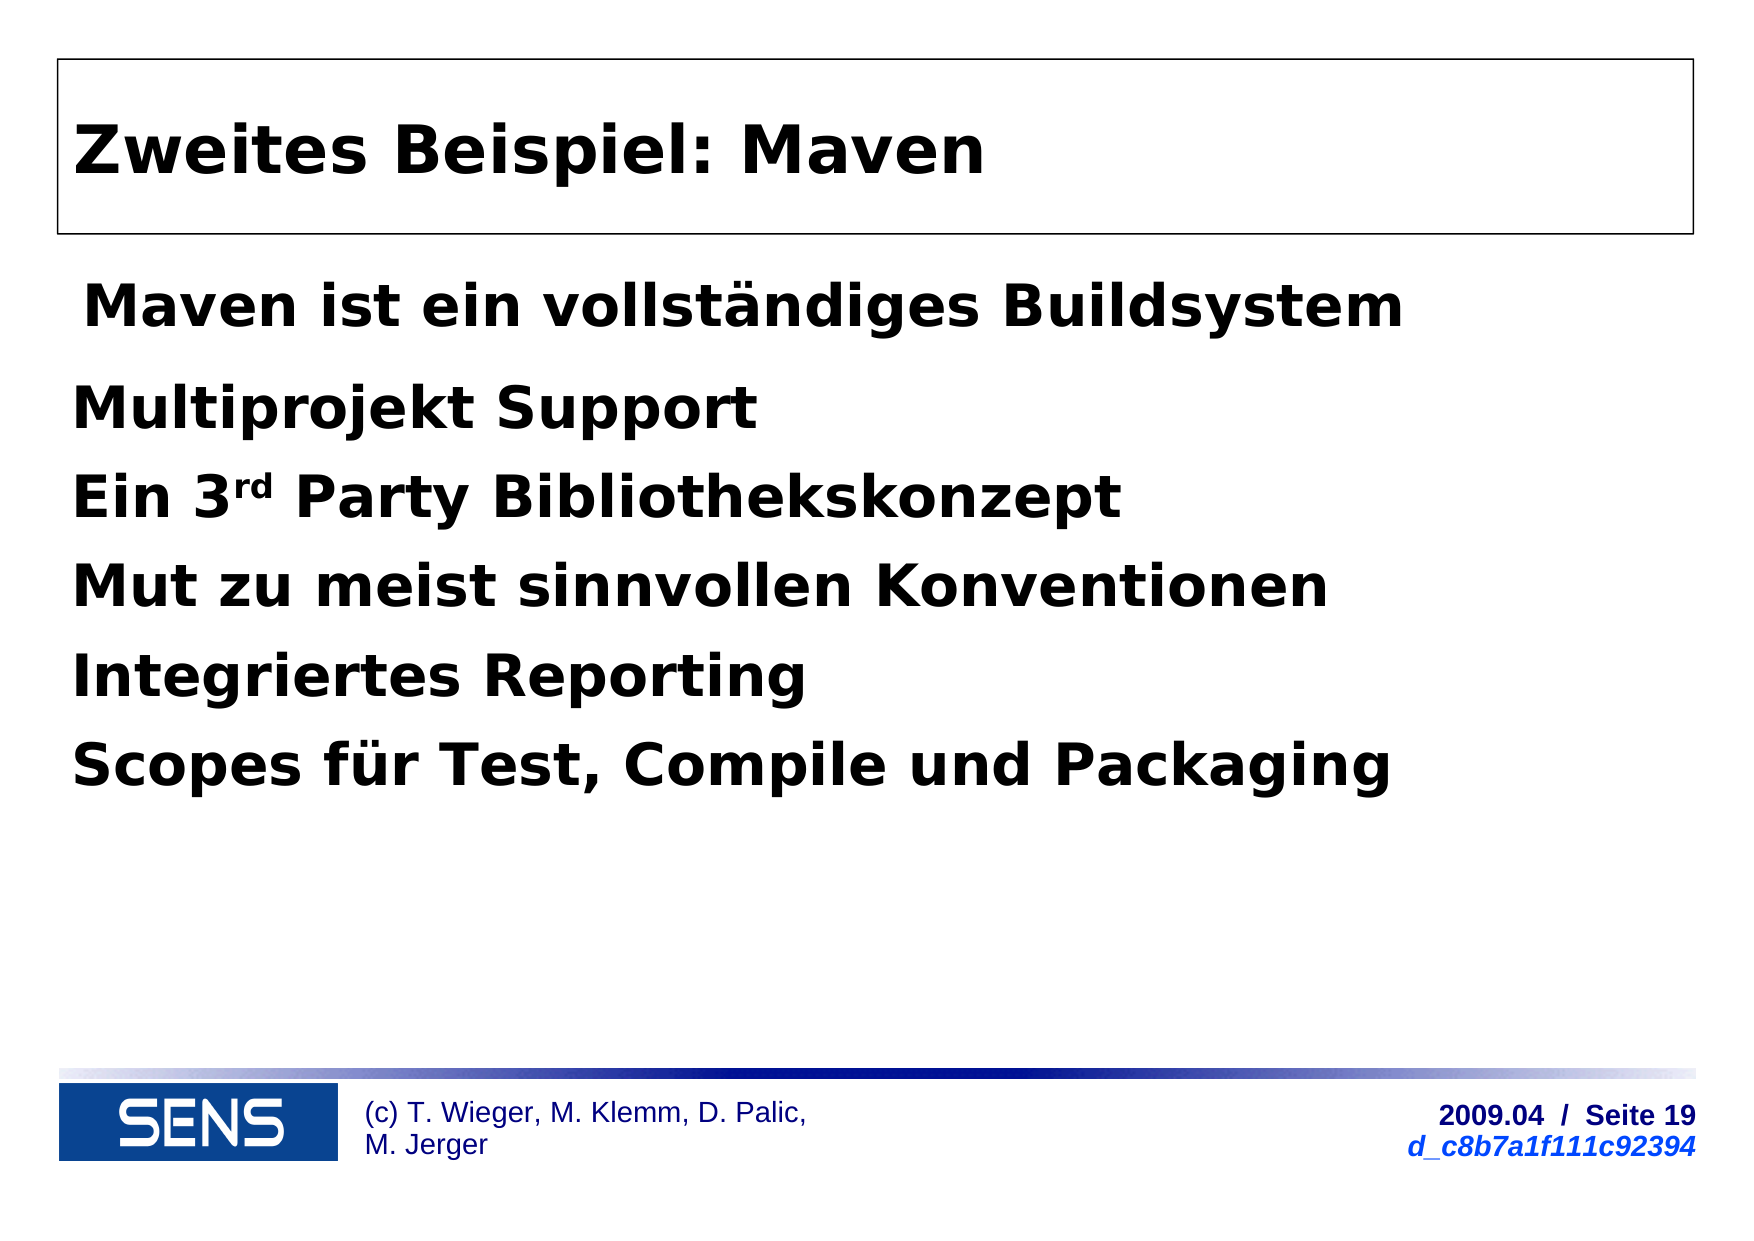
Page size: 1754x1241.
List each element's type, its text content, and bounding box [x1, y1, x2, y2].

picture [59, 1083, 338, 1161]
list Maven ist ein vollständiges Buildsystem Multiprojekt Support Ein 3rd Party Bibliothekskonzept Mut zu meist sinnvollen Konventionen Integriertes Reporting Scopes für Test, Compile und Packaging [71, 272, 1693, 1038]
title Zweites Beispiel: Maven [73, 61, 1693, 241]
picture [59, 1068, 1696, 1079]
